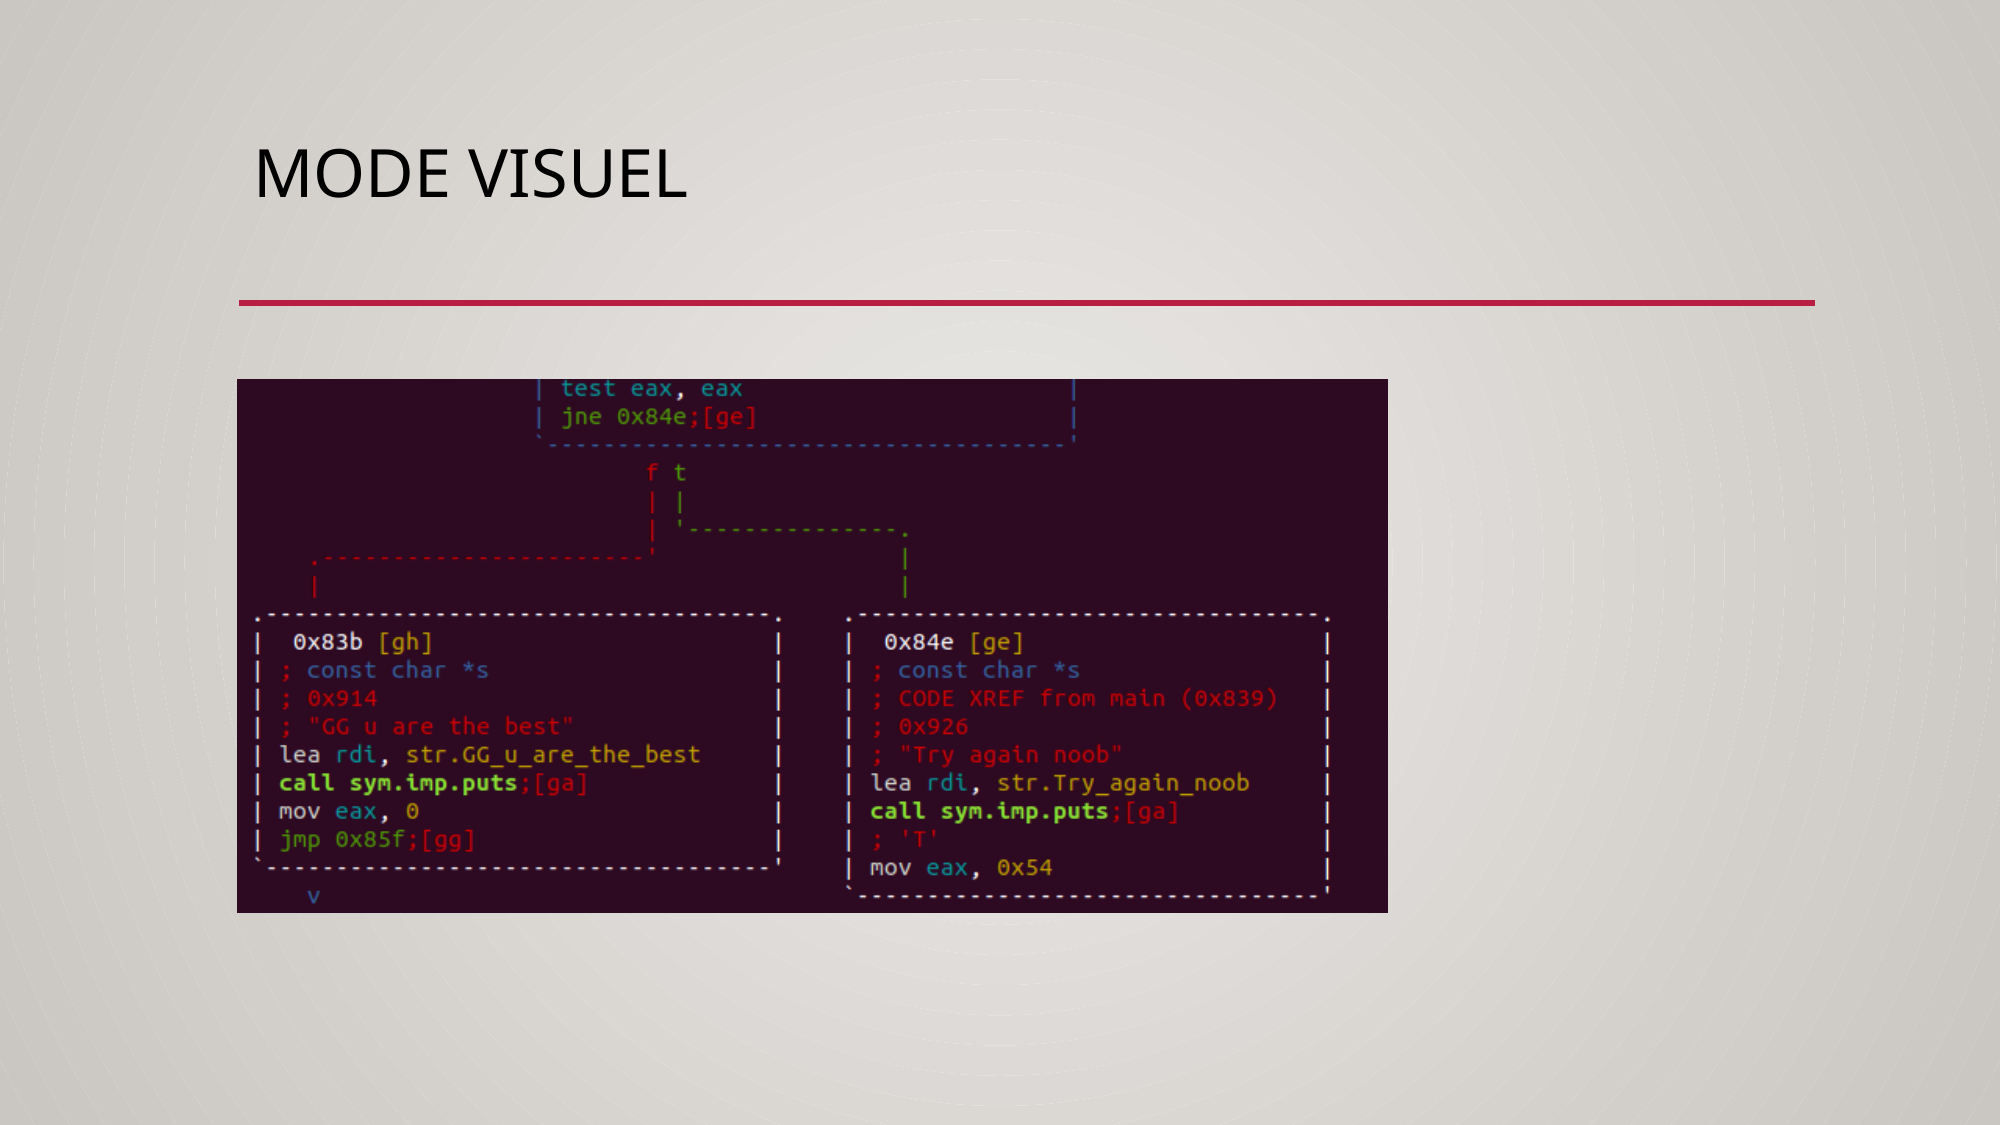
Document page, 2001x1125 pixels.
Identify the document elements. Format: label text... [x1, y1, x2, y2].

title Mode VISUEL [238, 131, 1814, 305]
picture [237, 380, 1388, 913]
